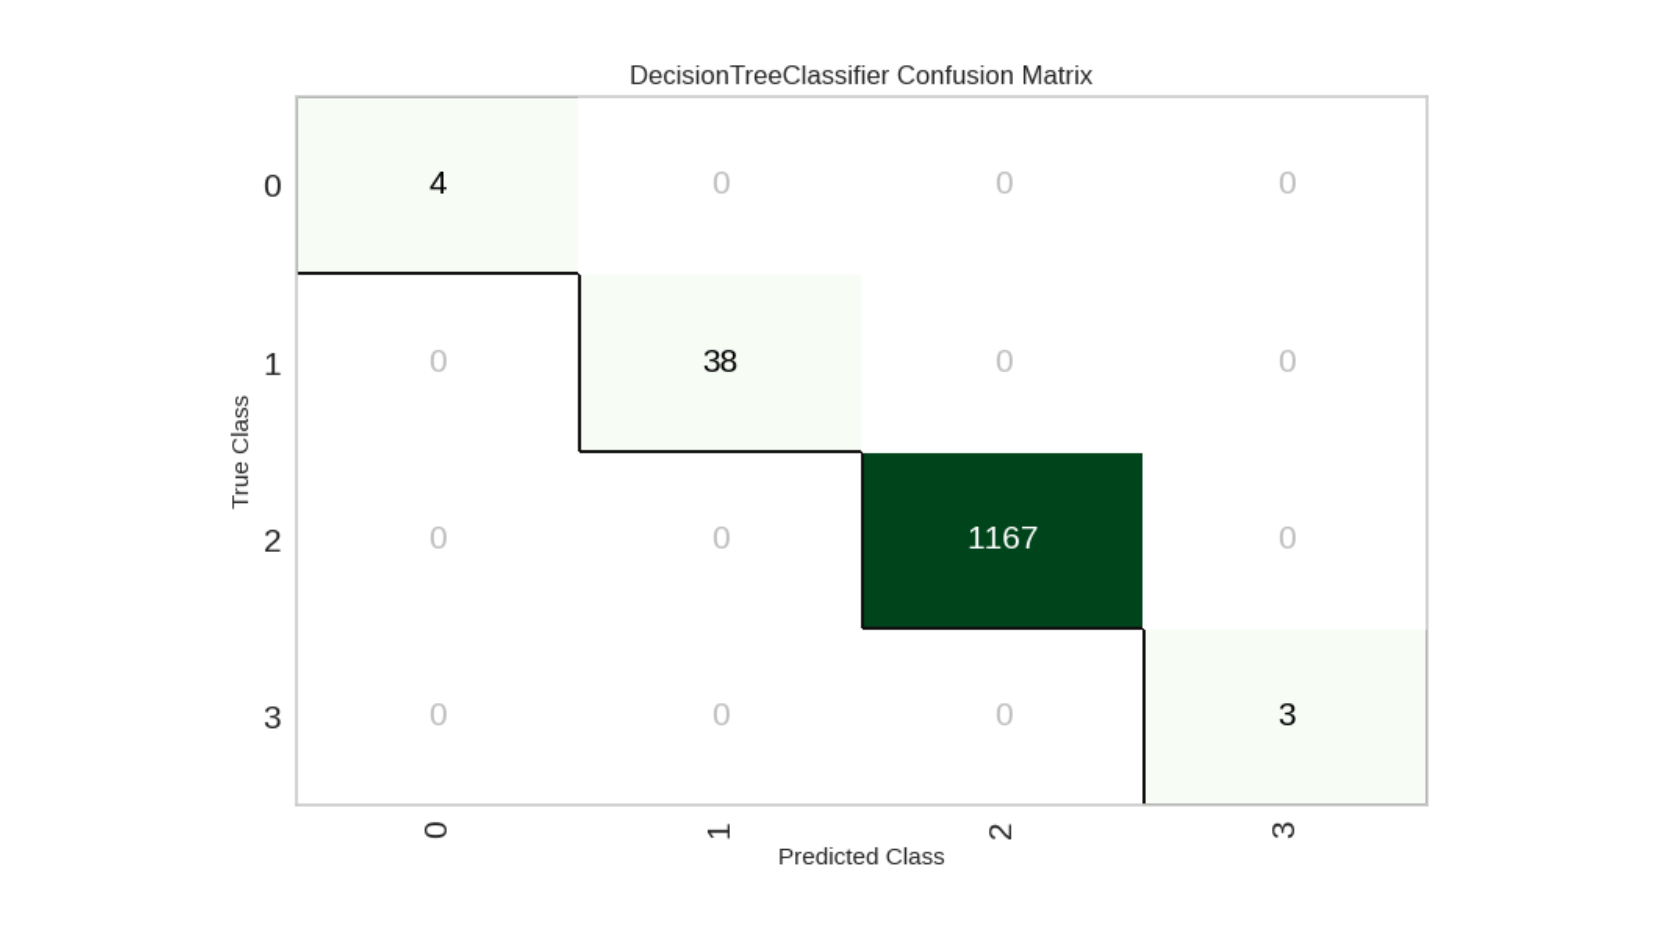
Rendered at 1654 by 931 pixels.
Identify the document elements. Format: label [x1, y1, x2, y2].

picture [217, 50, 1443, 885]
